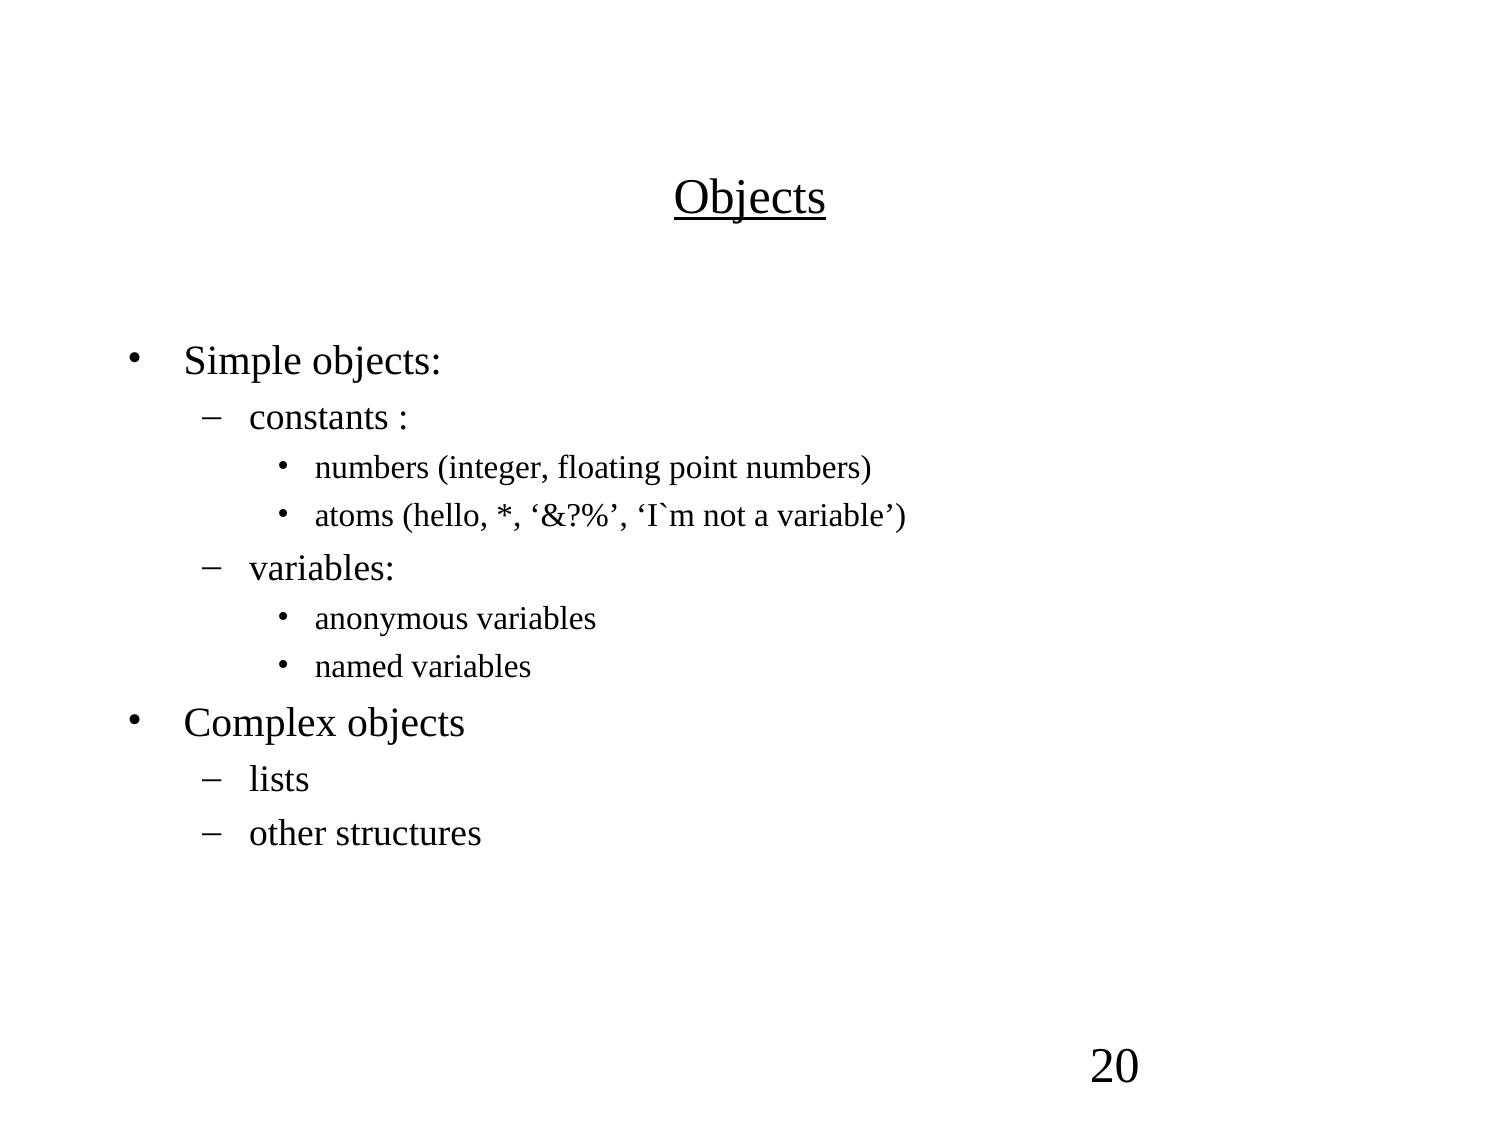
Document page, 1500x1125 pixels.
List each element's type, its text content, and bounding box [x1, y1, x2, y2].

list Simple objects: constants : numbers (integer, floating point numbers) atoms (hello, *, ‘&?%’, ‘I`m not a variable’) variables: anonymous variables named variables Complex objects lists other structures [112, 324, 1388, 1000]
title Objects [112, 99, 1388, 288]
